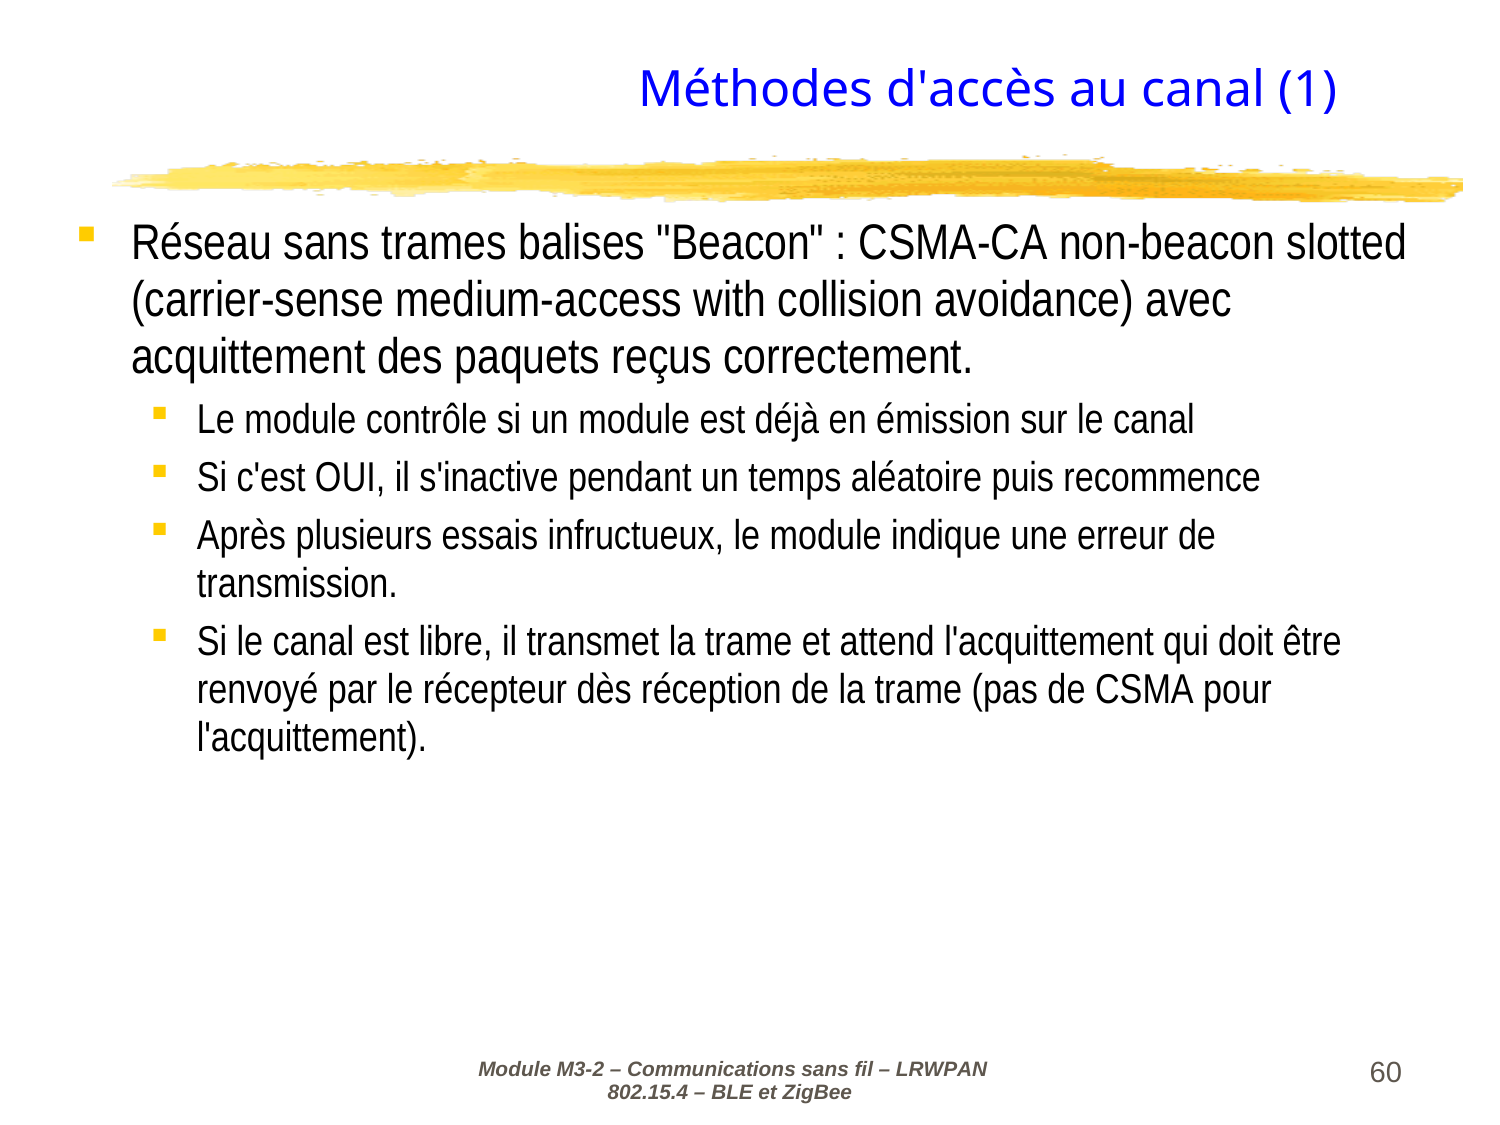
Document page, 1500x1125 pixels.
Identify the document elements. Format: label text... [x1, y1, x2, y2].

title Méthodes d'accès au canal (1) [62, 37, 1338, 138]
list Réseau sans trames balises "Beacon" : CSMA-CA non-beacon slotted (carrier-sense medium-access with collision avoidance) avec acquittement des paquets reçus correctement. Le module contrôle si un module est déjà en émission sur le canal Si c'est OUI, il s'inactive pendant un temps aléatoire puis recommence Après plusieurs essais infructueux, le module indique une erreur de transmission. Si le canal est libre, il transmet la trame et attend l'acquittement qui doit être renvoyé par le récepteur dès réception de la trame (pas de CSMA pour l'acquittement). [74, 212, 1417, 766]
picture [112, 149, 1463, 213]
